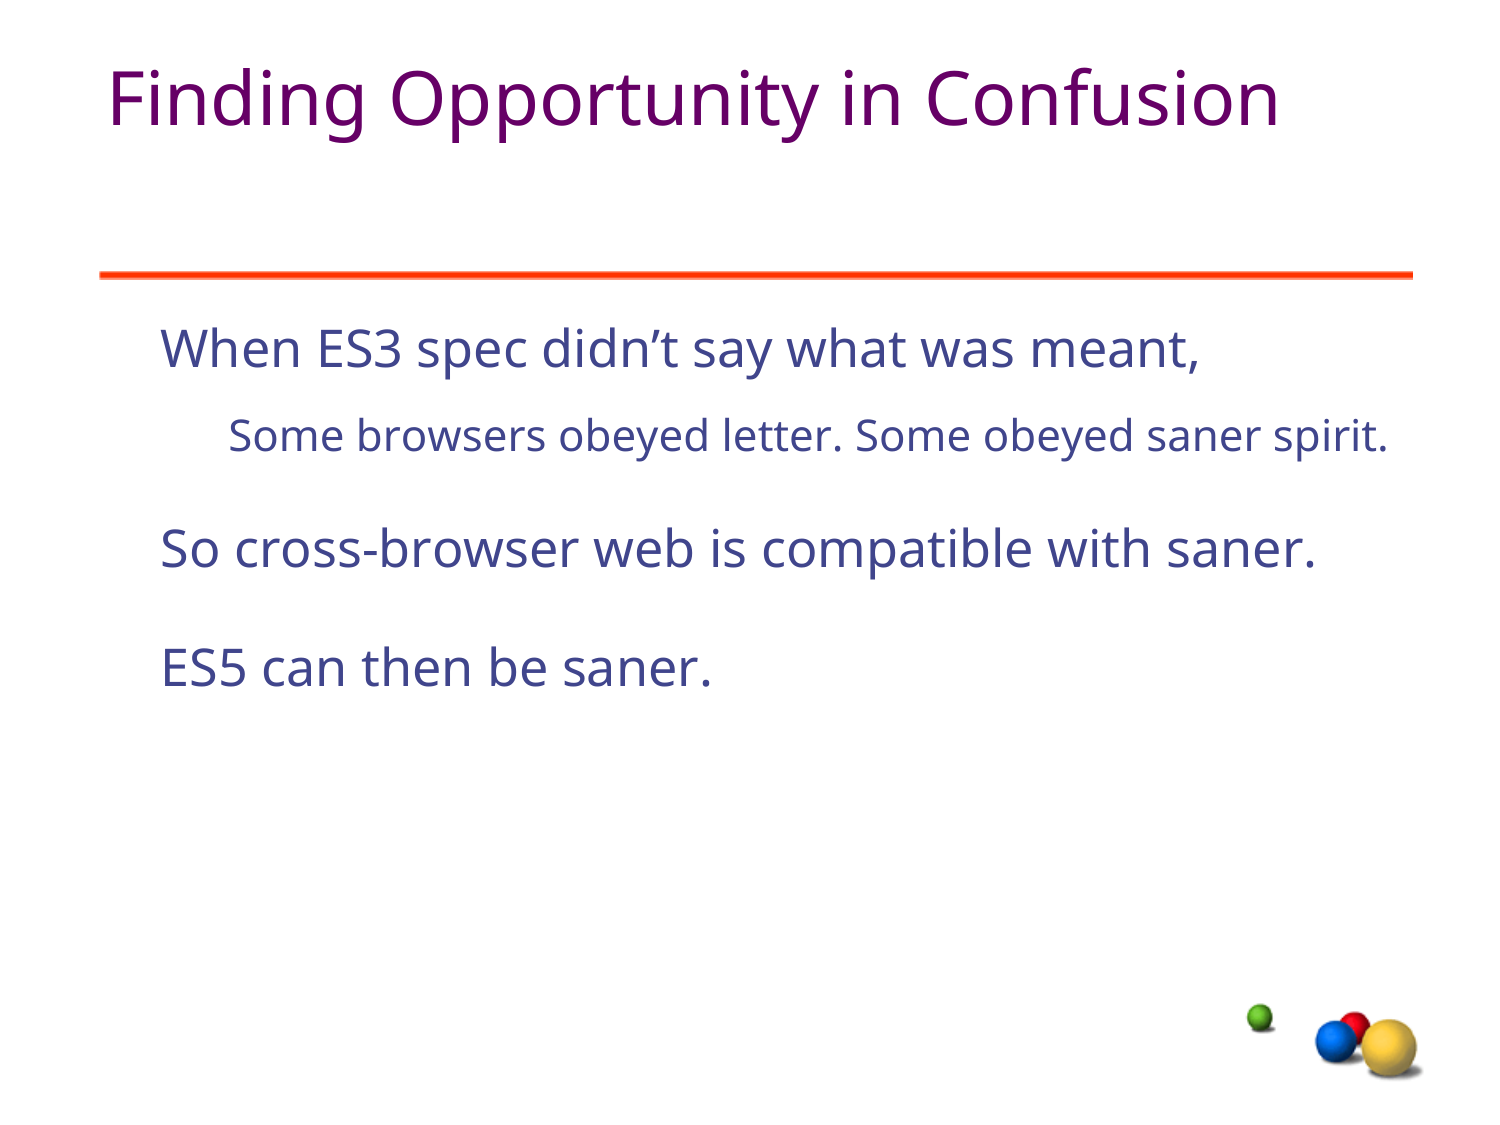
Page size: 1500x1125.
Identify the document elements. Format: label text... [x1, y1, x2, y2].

picture [1224, 999, 1449, 1083]
subtitle When ES3 spec didn’t say what was meant, Some browsers obeyed letter. Some obeyed saner spirit. So cross-browser web is compatible with saner. ES5 can then be saner. [144, 320, 1407, 981]
picture [99, 271, 1413, 280]
title Finding Opportunity in Confusion [106, 57, 1369, 231]
